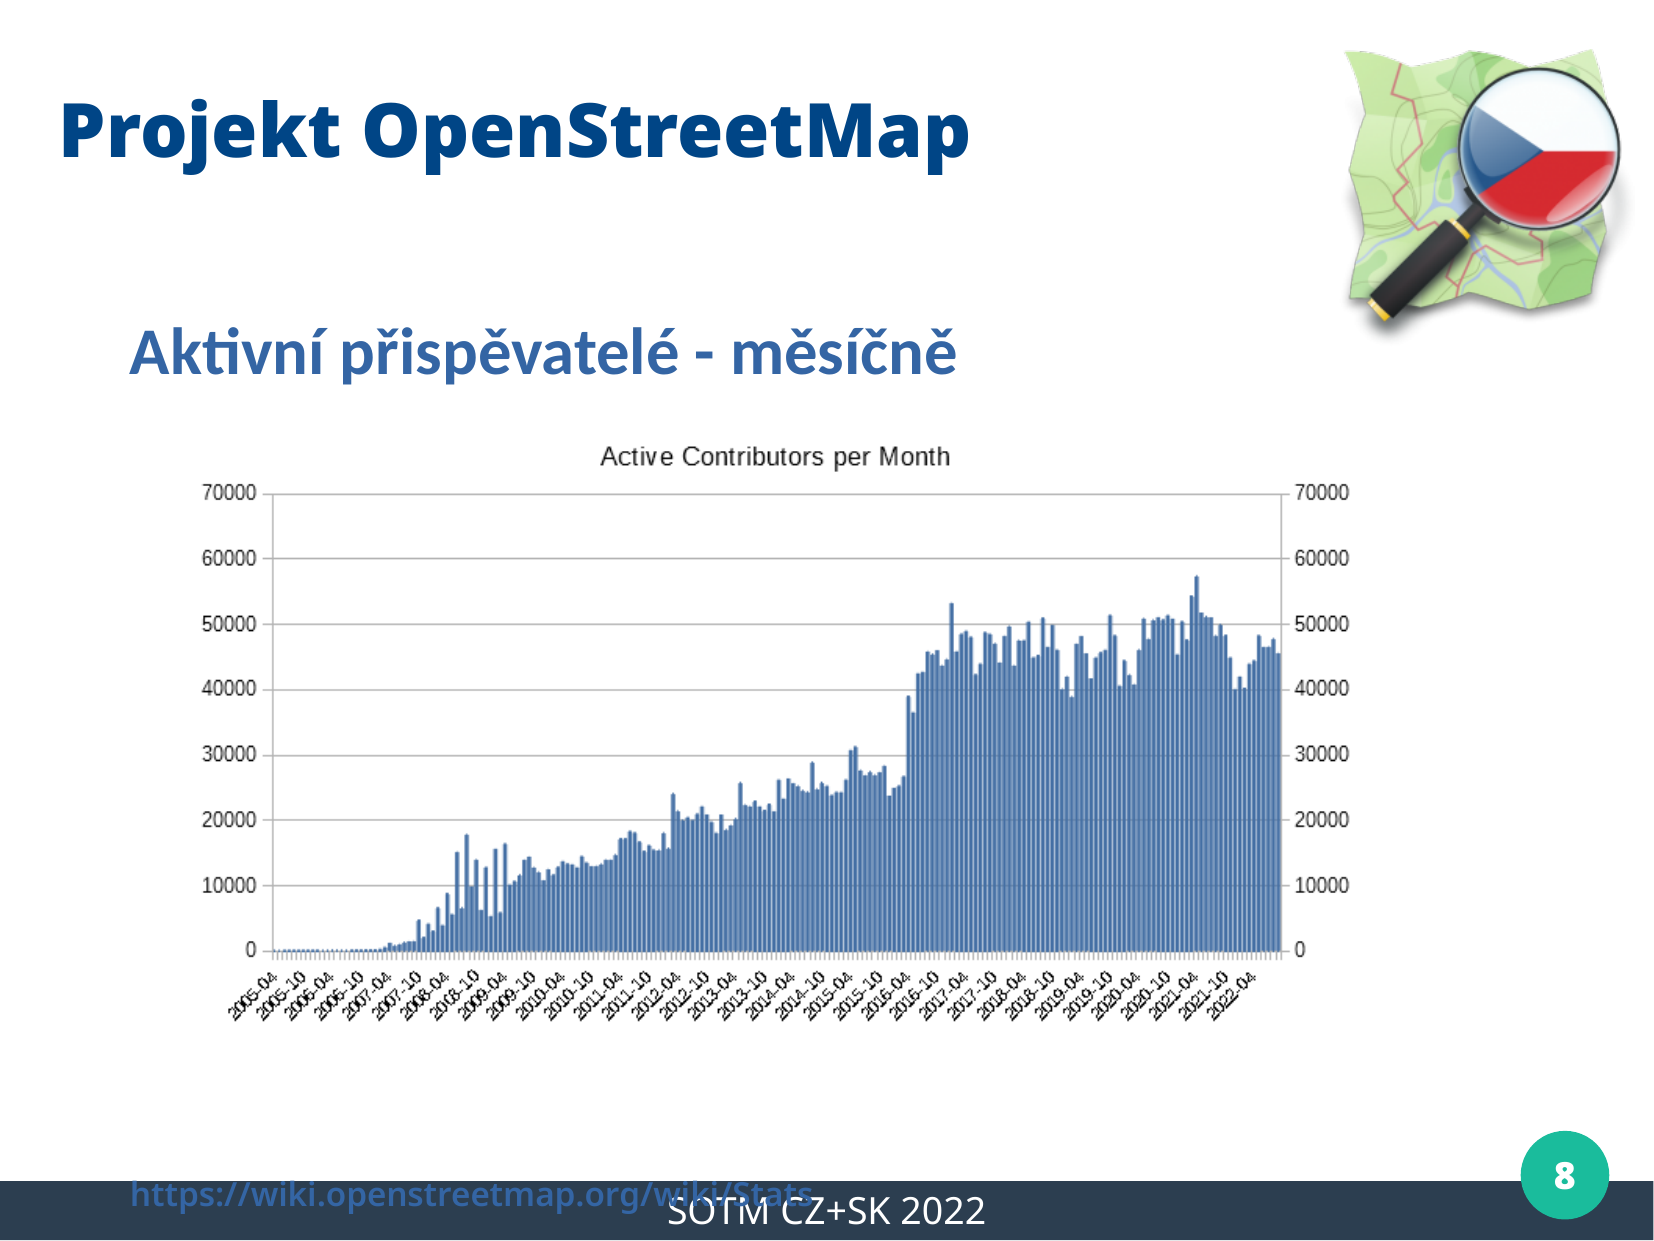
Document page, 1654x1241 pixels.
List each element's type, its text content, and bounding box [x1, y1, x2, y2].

picture [1334, 49, 1635, 350]
title Projekt OpenStreetMap [59, 49, 1347, 207]
list Aktivní přispěvatelé - měsíčně https://wiki.openstreetmap.org/wiki/Stats [59, 324, 1595, 1152]
picture [177, 414, 1373, 1048]
